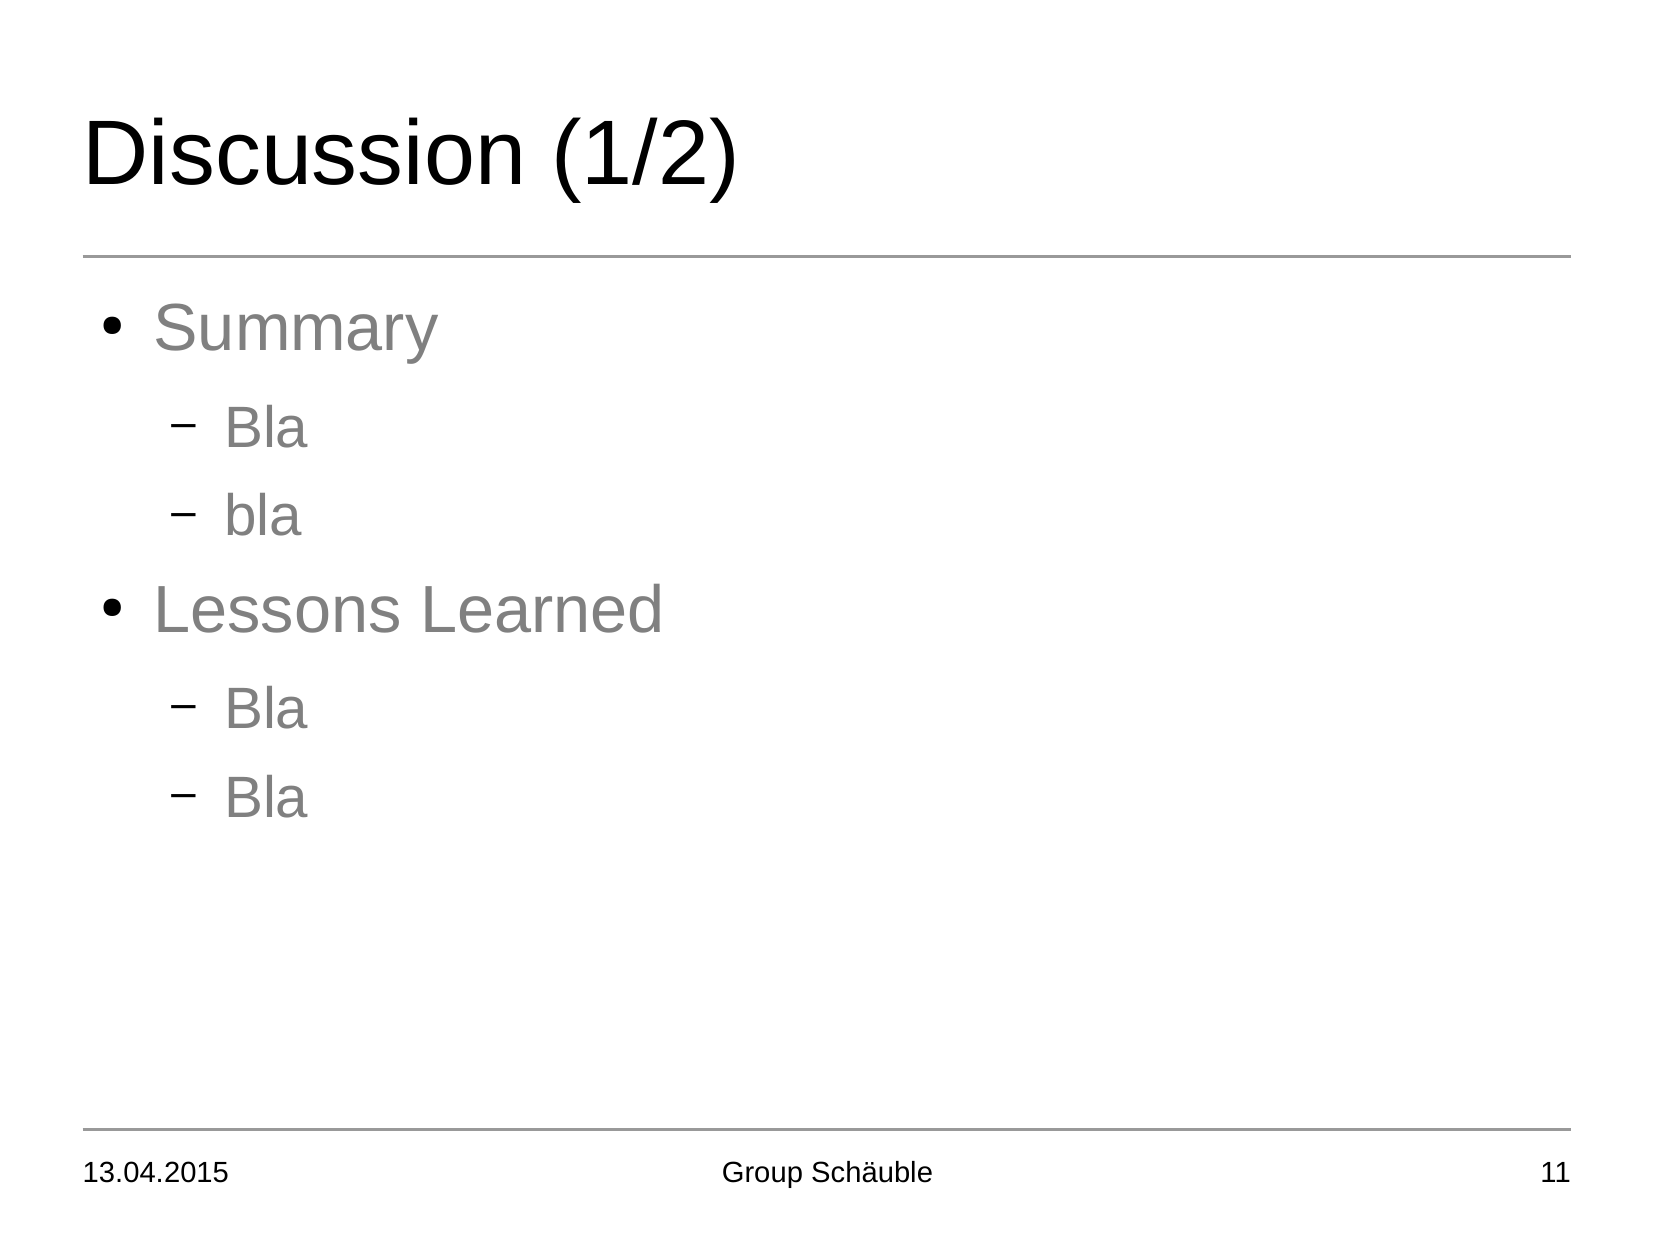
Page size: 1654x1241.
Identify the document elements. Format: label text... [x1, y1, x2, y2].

title Discussion (1/2) [82, 49, 1571, 257]
list Summary Bla bla Lessons Learned Bla Bla [82, 290, 1571, 1010]
